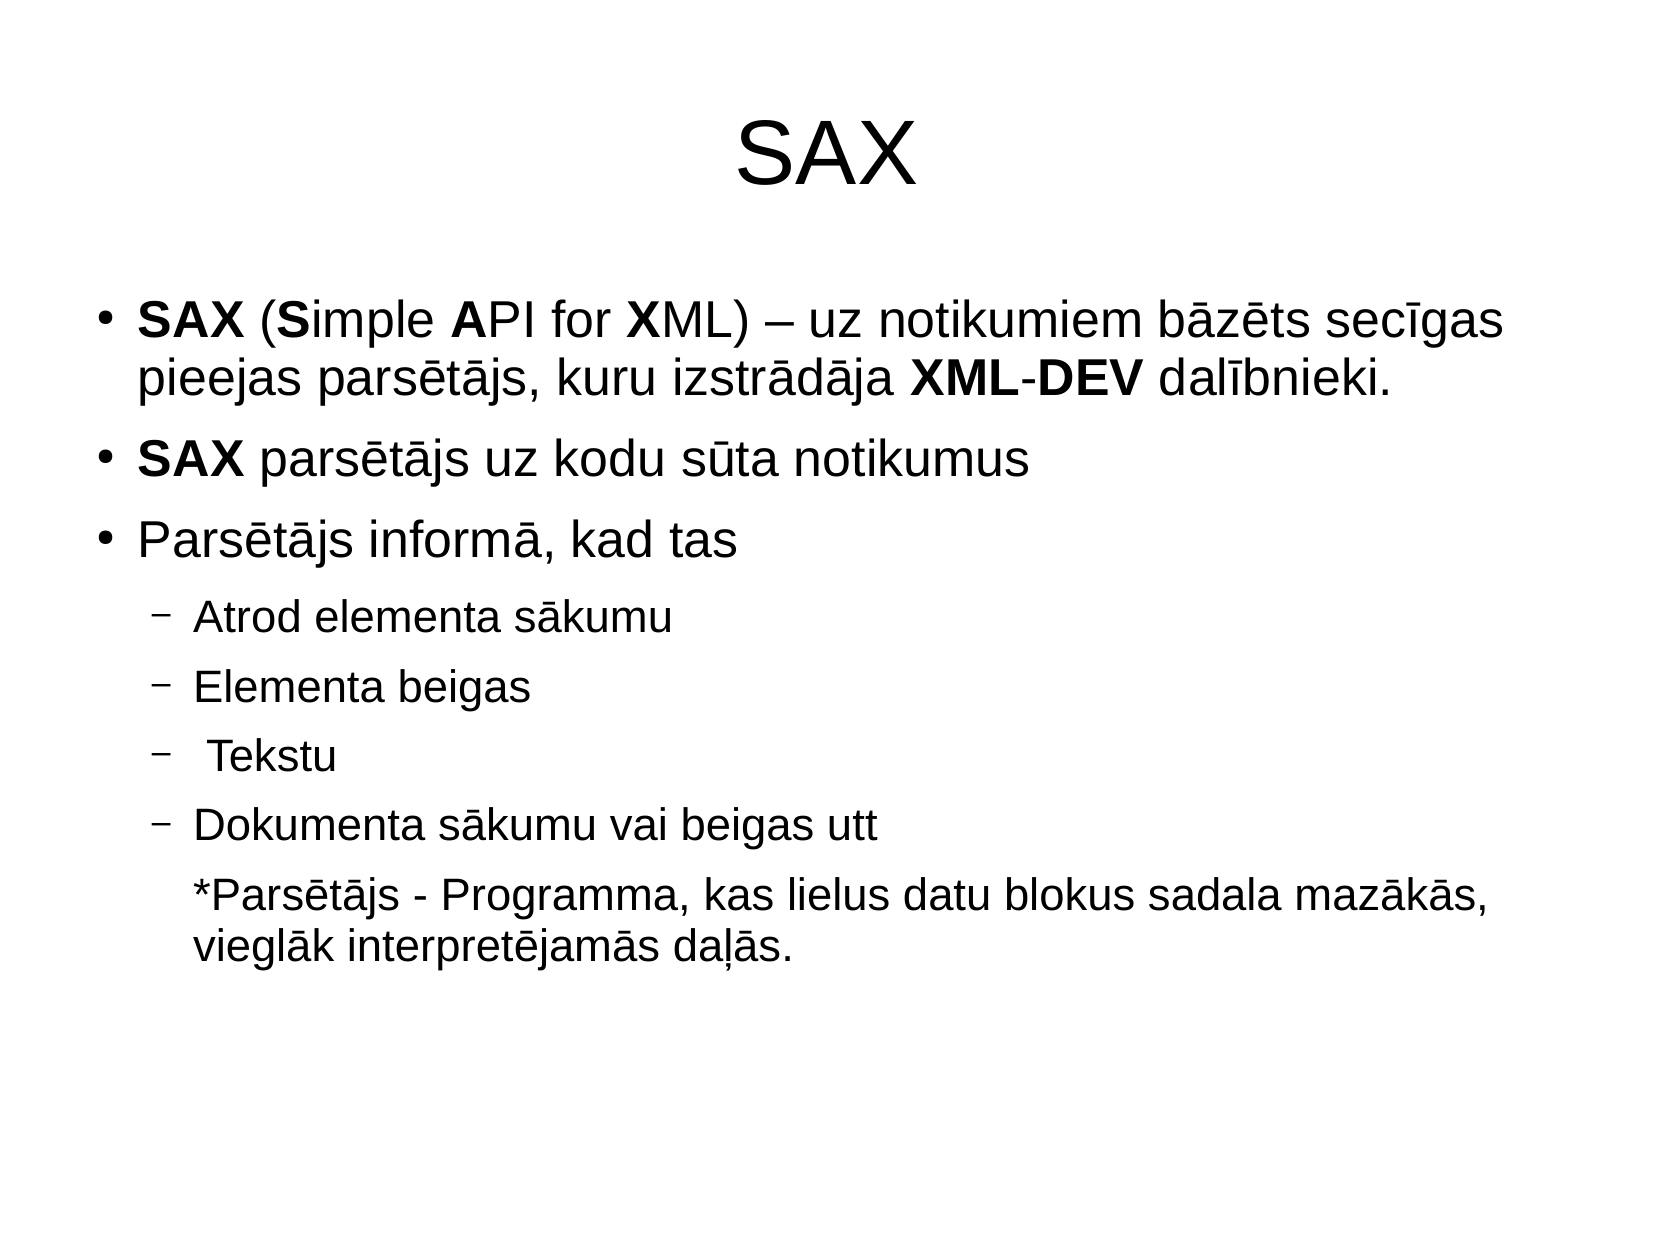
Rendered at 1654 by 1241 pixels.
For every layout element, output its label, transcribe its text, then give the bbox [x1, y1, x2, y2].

title SAX [82, 49, 1571, 257]
list SAX (Simple API for XML) – uz notikumiem bāzēts secīgas pieejas parsētājs, kuru izstrādāja XML-DEV dalībnieki. SAX parsētājs uz kodu sūta notikumus Parsētājs informā, kad tas Atrod elementa sākumu Elementa beigas Tekstu Dokumenta sākumu vai beigas utt *Parsētājs - Programma, kas lielus datu blokus sadala mazākās, vieglāk interpretējamās daļās. [82, 290, 1538, 1010]
